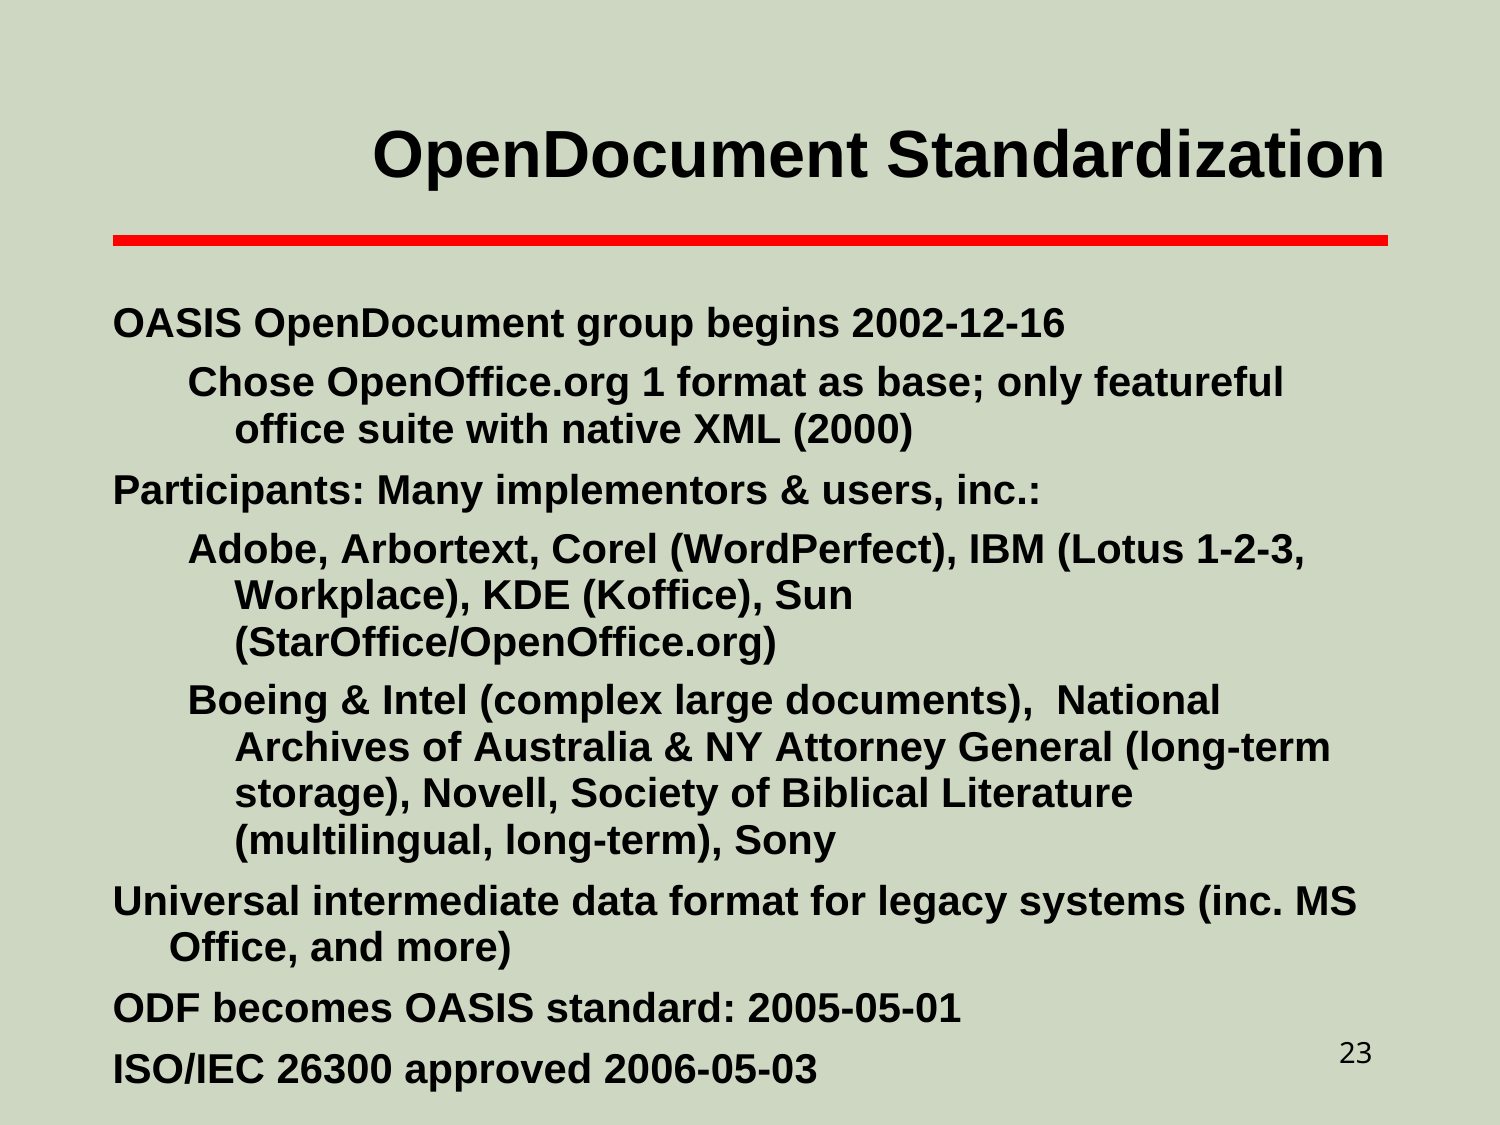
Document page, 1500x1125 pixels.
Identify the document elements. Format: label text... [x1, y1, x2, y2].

list OASIS OpenDocument group begins 2002-12-16 Chose OpenOffice.org 1 format as base; only featureful office suite with native XML (2000) Participants: Many implementors & users, inc.: Adobe, Arbortext, Corel (WordPerfect), IBM (Lotus 1-2-3, Workplace), KDE (Koffice), Sun (StarOffice/OpenOffice.org) Boeing & Intel (complex large documents), National Archives of Australia & NY Attorney General (long-term storage), Novell, Society of Biblical Literature (multilingual, long-term), Sony Universal intermediate data format for legacy systems (inc. MS Office, and more) ODF becomes OASIS standard: 2005-05-01 ISO/IEC 26300 approved 2006-05-03 [112, 299, 1388, 1096]
title OpenDocument Standardization [337, 93, 1388, 217]
